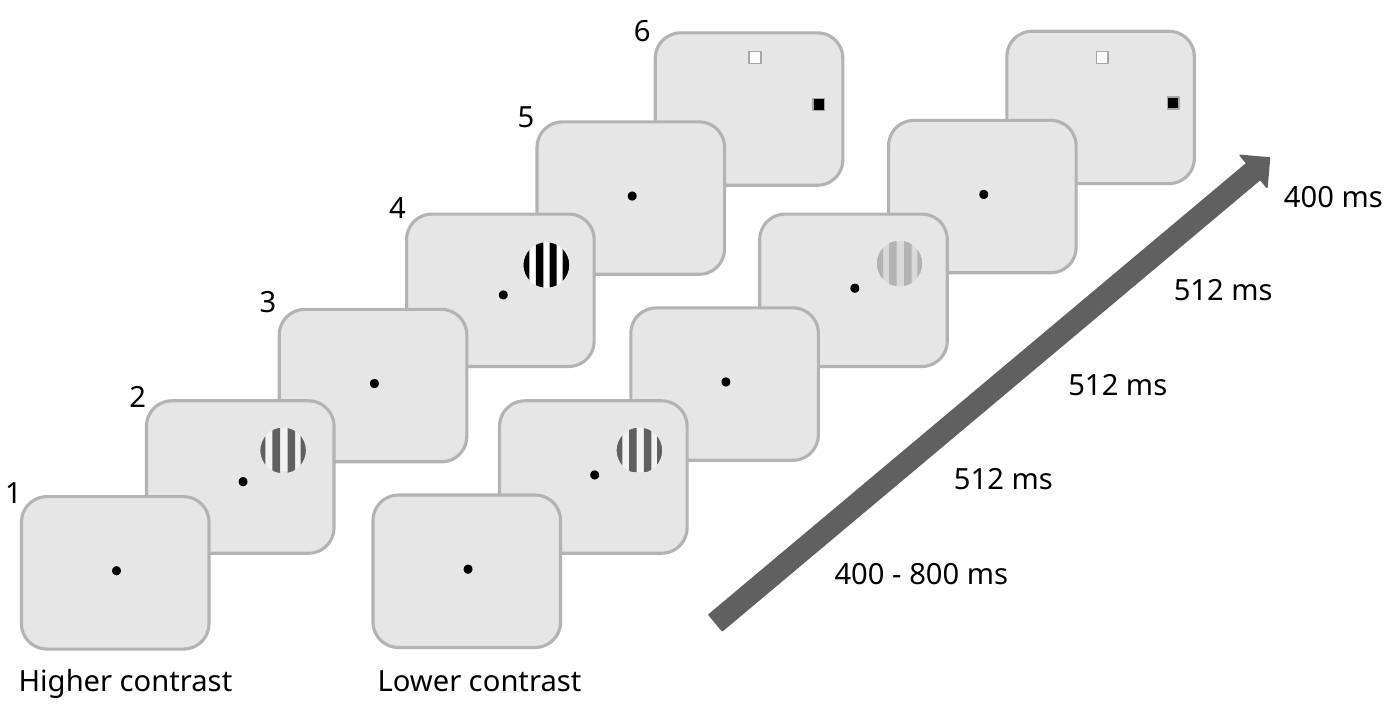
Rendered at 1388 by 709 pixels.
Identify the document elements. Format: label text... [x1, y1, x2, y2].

text_box [372, 31, 1195, 648]
text_box 3 [244, 275, 292, 327]
text_box 5 [502, 90, 550, 141]
text_box 400 ms [1269, 170, 1388, 221]
text_box 6 [619, 4, 666, 55]
text_box 400 - 800 ms [819, 547, 1024, 599]
text_box [21, 32, 843, 650]
text_box [708, 155, 1270, 631]
text_box 1 [0, 466, 37, 518]
text_box 512 ms [1158, 264, 1288, 315]
text_box 512 ms [1053, 358, 1183, 410]
text_box 512 ms [939, 453, 1068, 504]
text_box Lower contrast [362, 654, 597, 706]
text_box 4 [374, 182, 421, 233]
text_box Higher contrast [3, 654, 248, 706]
text_box 2 [114, 370, 162, 421]
